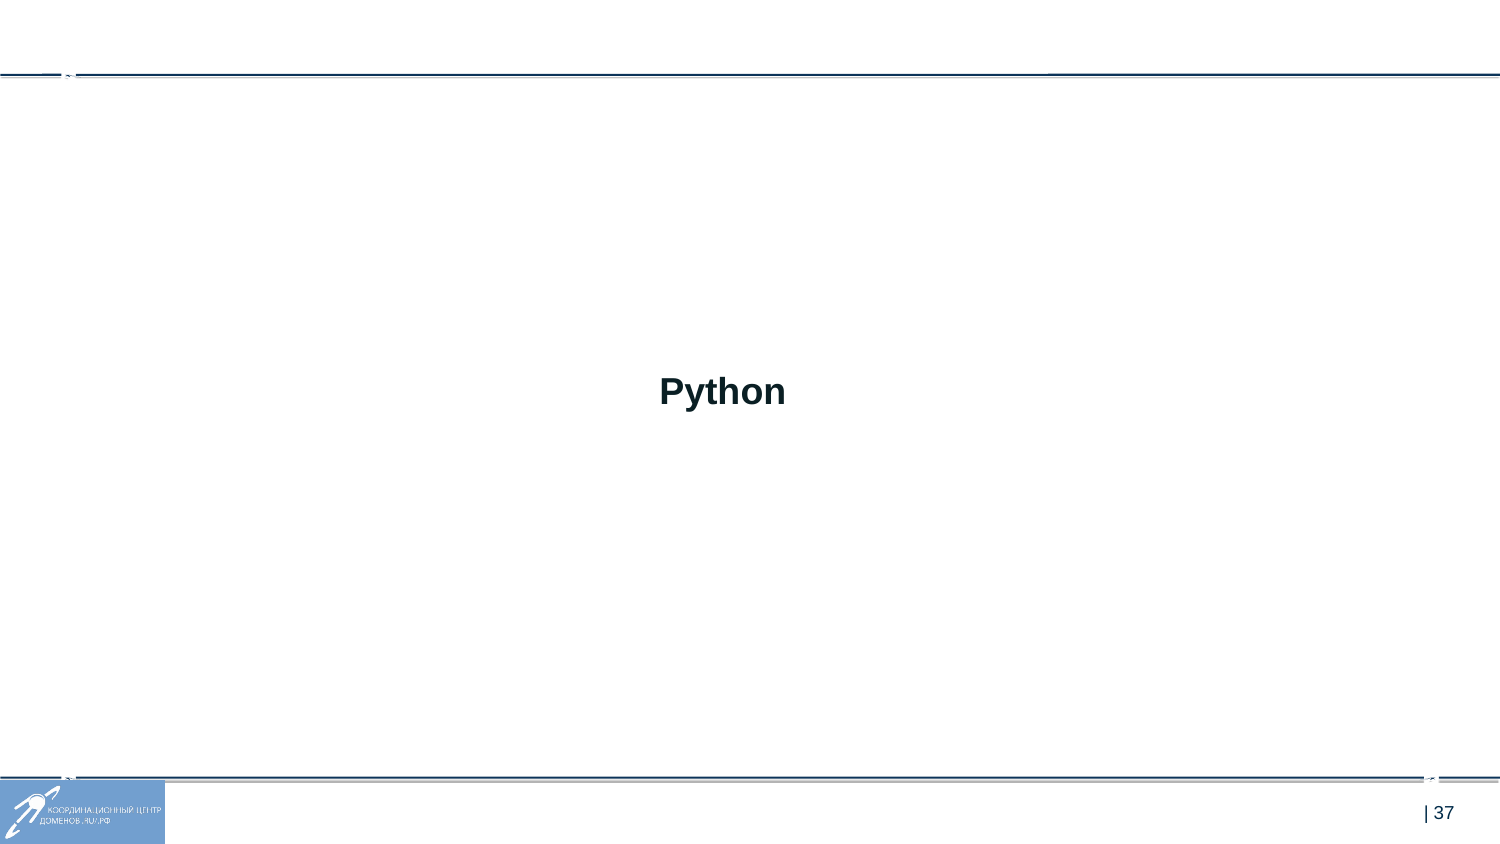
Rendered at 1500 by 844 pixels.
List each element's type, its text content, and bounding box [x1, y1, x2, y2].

picture [0, 779, 166, 844]
title Python [65, 351, 1381, 408]
